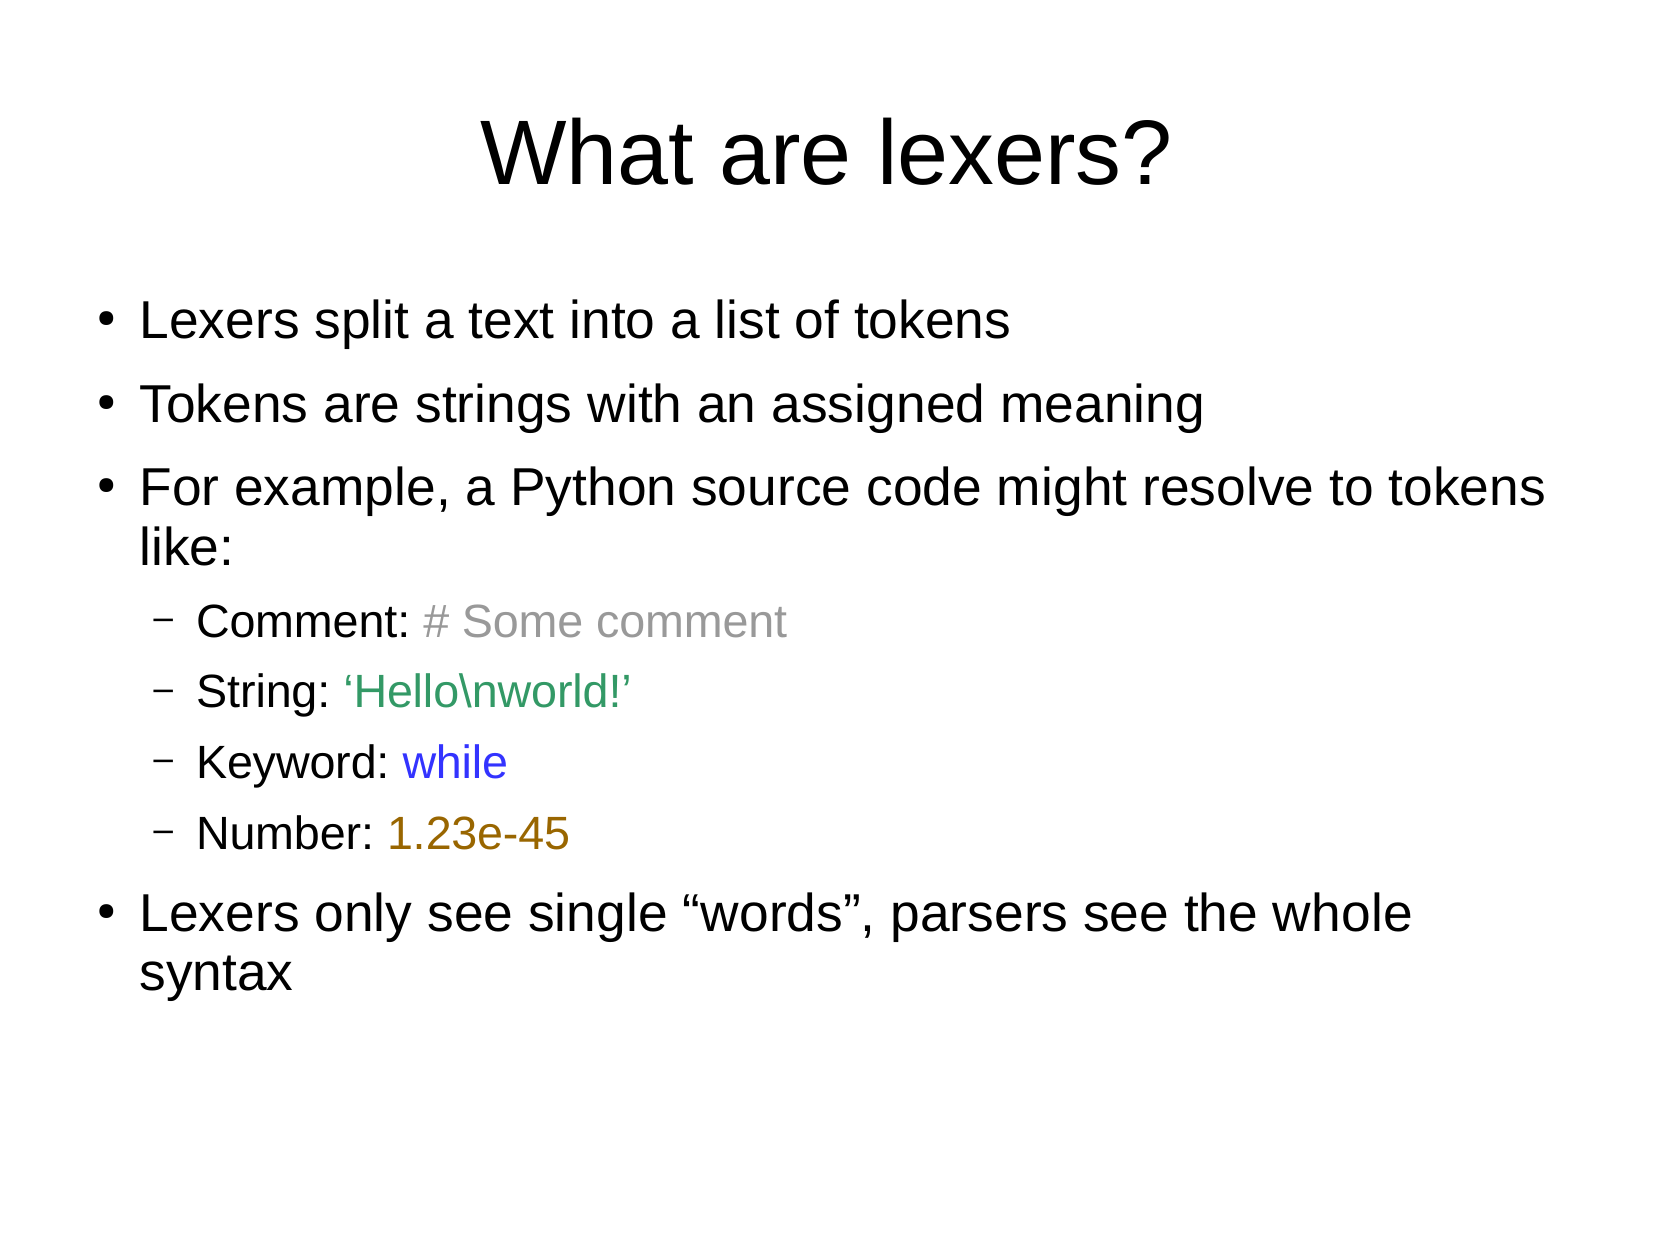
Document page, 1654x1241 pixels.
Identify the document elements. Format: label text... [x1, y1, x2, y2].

title What are lexers? [82, 49, 1571, 257]
list Lexers split a text into a list of tokens Tokens are strings with an assigned meaning For example, a Python source code might resolve to tokens like: Comment: # Some comment String: ‘Hello\nworld!’ Keyword: while Number: 1.23e-45 Lexers only see single “words”, parsers see the whole syntax [82, 290, 1571, 1010]
